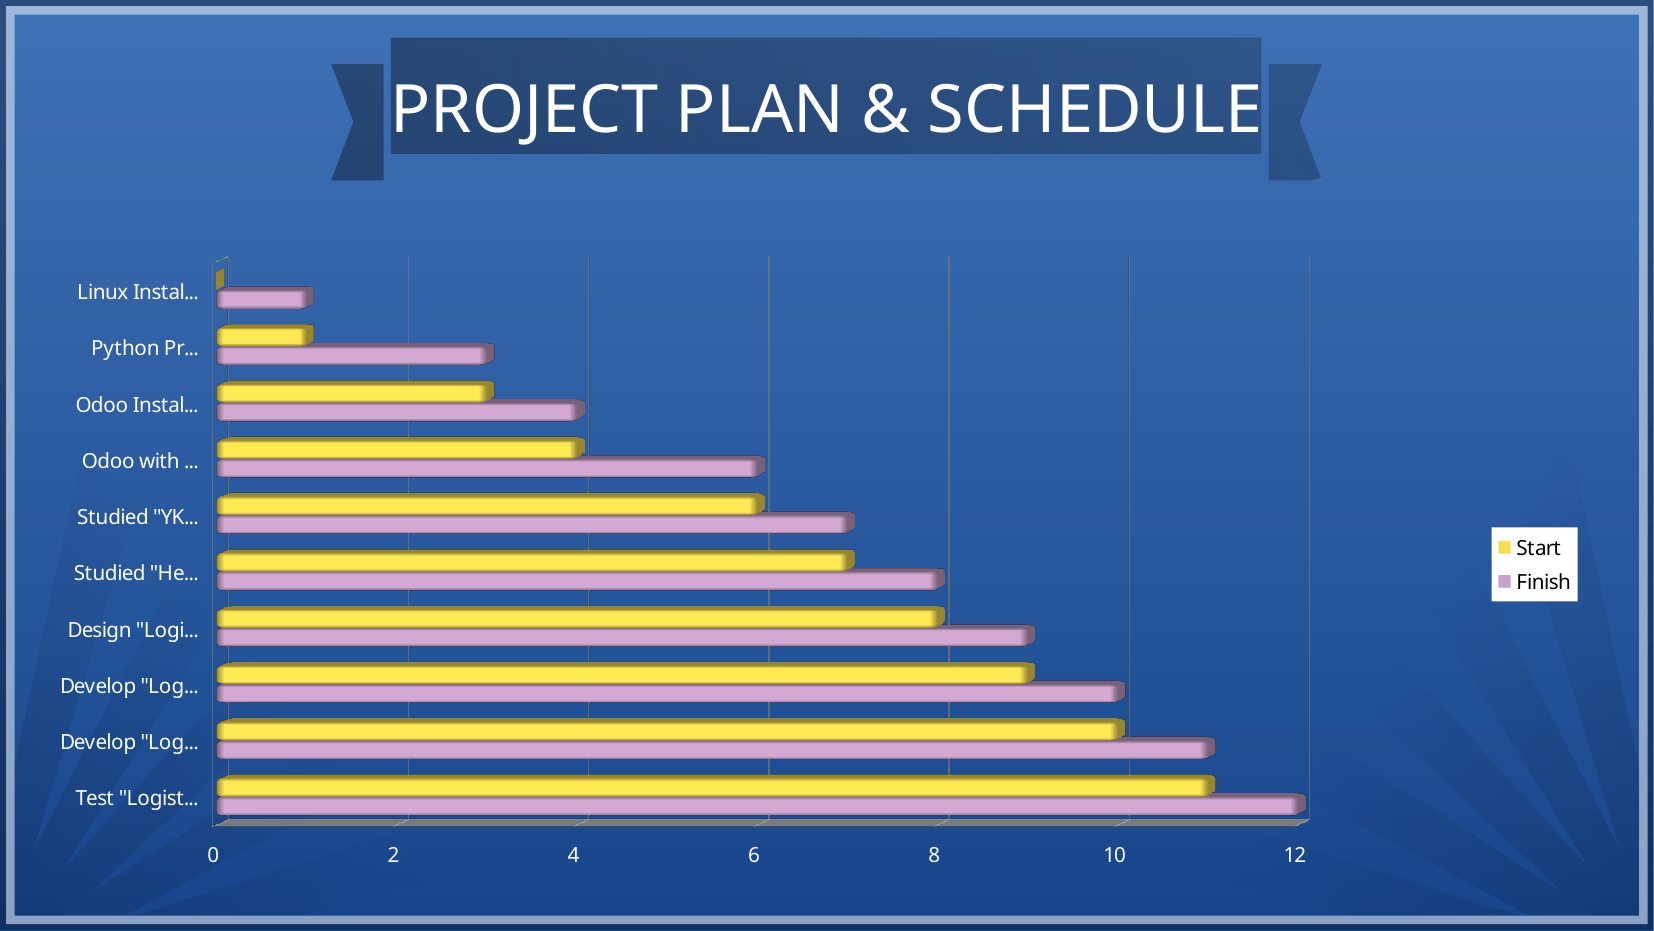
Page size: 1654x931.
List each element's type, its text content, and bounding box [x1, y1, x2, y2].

title PROJECT PLAN & SCHEDULE [82, 0, 1571, 213]
chart [60, 243, 1591, 886]
